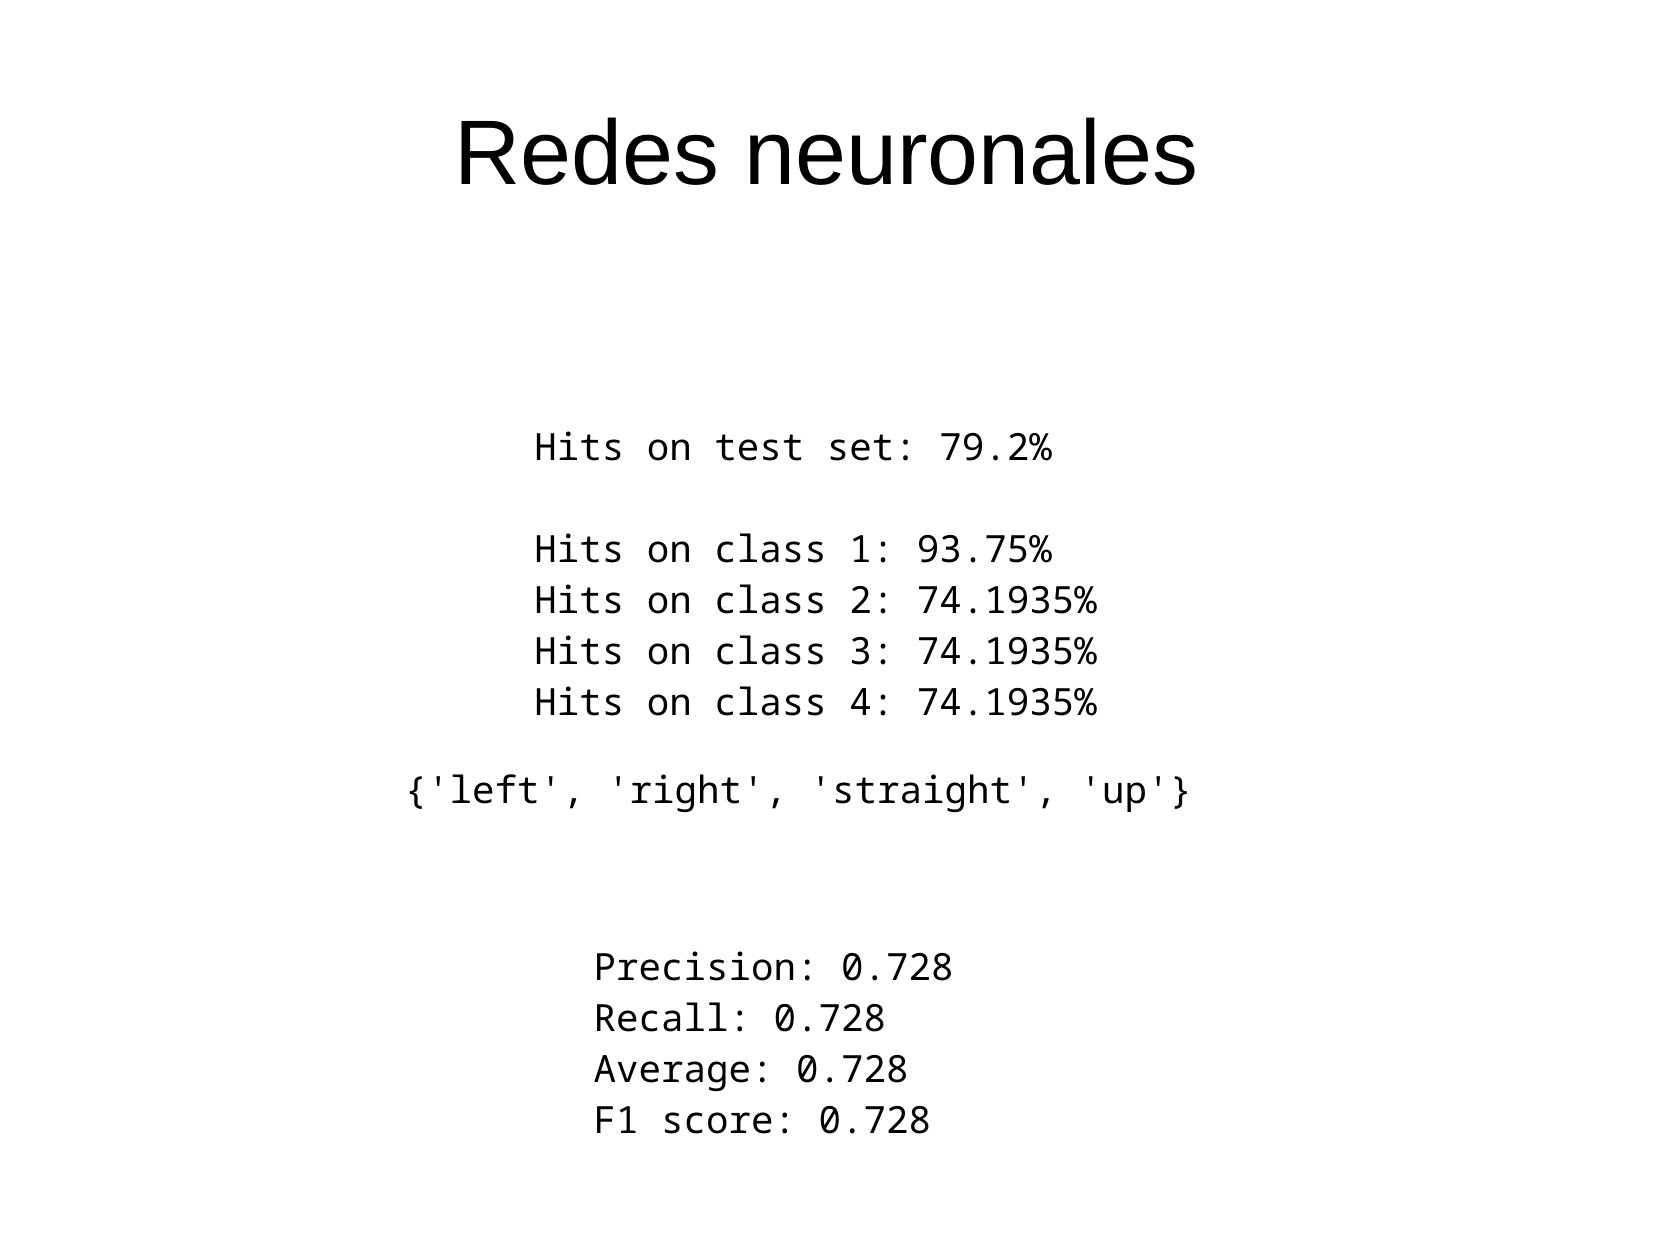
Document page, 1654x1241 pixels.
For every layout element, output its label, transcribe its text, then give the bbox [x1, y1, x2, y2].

text_box Hits on test set: 79.2% Hits on class 1: 93.75% Hits on class 2: 74.1935% Hits on class 3: 74.1935% Hits on class 4: 74.1935% [519, 413, 1123, 690]
text_box {'left', 'right', 'straight', 'up'} [389, 755, 1217, 815]
text_box Precision: 0.728 Recall: 0.728 Average: 0.728 F1 score: 0.728 [578, 933, 969, 1123]
title Redes neuronales [82, 49, 1571, 257]
